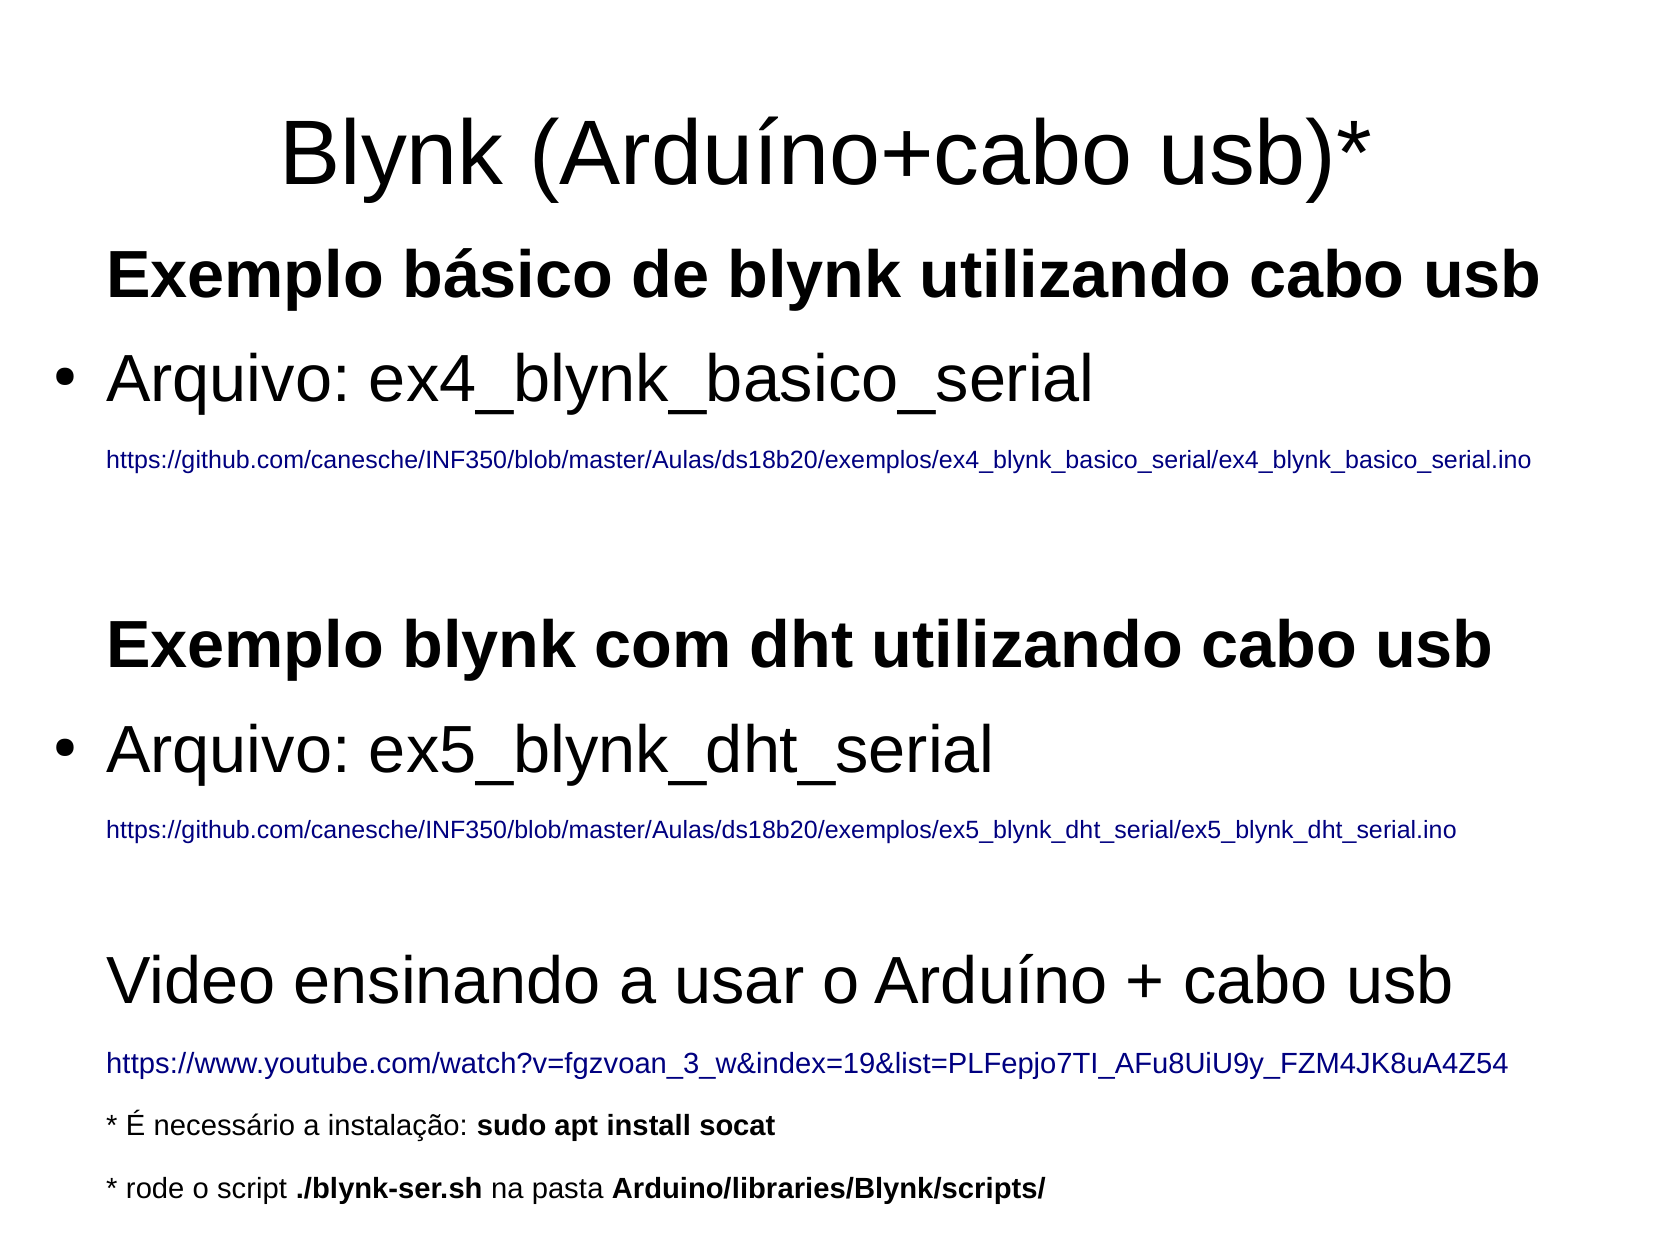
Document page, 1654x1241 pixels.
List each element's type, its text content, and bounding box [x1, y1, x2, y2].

list Exemplo básico de blynk utilizando cabo usb Arquivo: ex4_blynk_basico_serial https://github.com/canesche/INF350/blob/master/Aulas/ds18b20/exemplos/ex4_blynk_basico_serial/ex4_blynk_basico_serial.ino Exemplo blynk com dht utilizando cabo usb Arquivo: ex5_blynk_dht_serial https://github.com/canesche/INF350/blob/master/Aulas/ds18b20/exemplos/ex5_blynk_dht_serial/ex5_blynk_dht_serial.ino Video ensinando a usar o Arduíno + cabo usb https://www.youtube.com/watch?v=fgzvoan_3_w&index=19&list=PLFepjo7TI_AFu8UiU9y_FZM4JK8uA4Z54 * É necessário a instalação: sudo apt install socat * rode o script ./blynk-ser.sh na pasta Arduino/libraries/Blynk/scripts/ [35, 237, 1619, 1205]
title Blynk (Arduíno+cabo usb)* [82, 49, 1571, 237]
